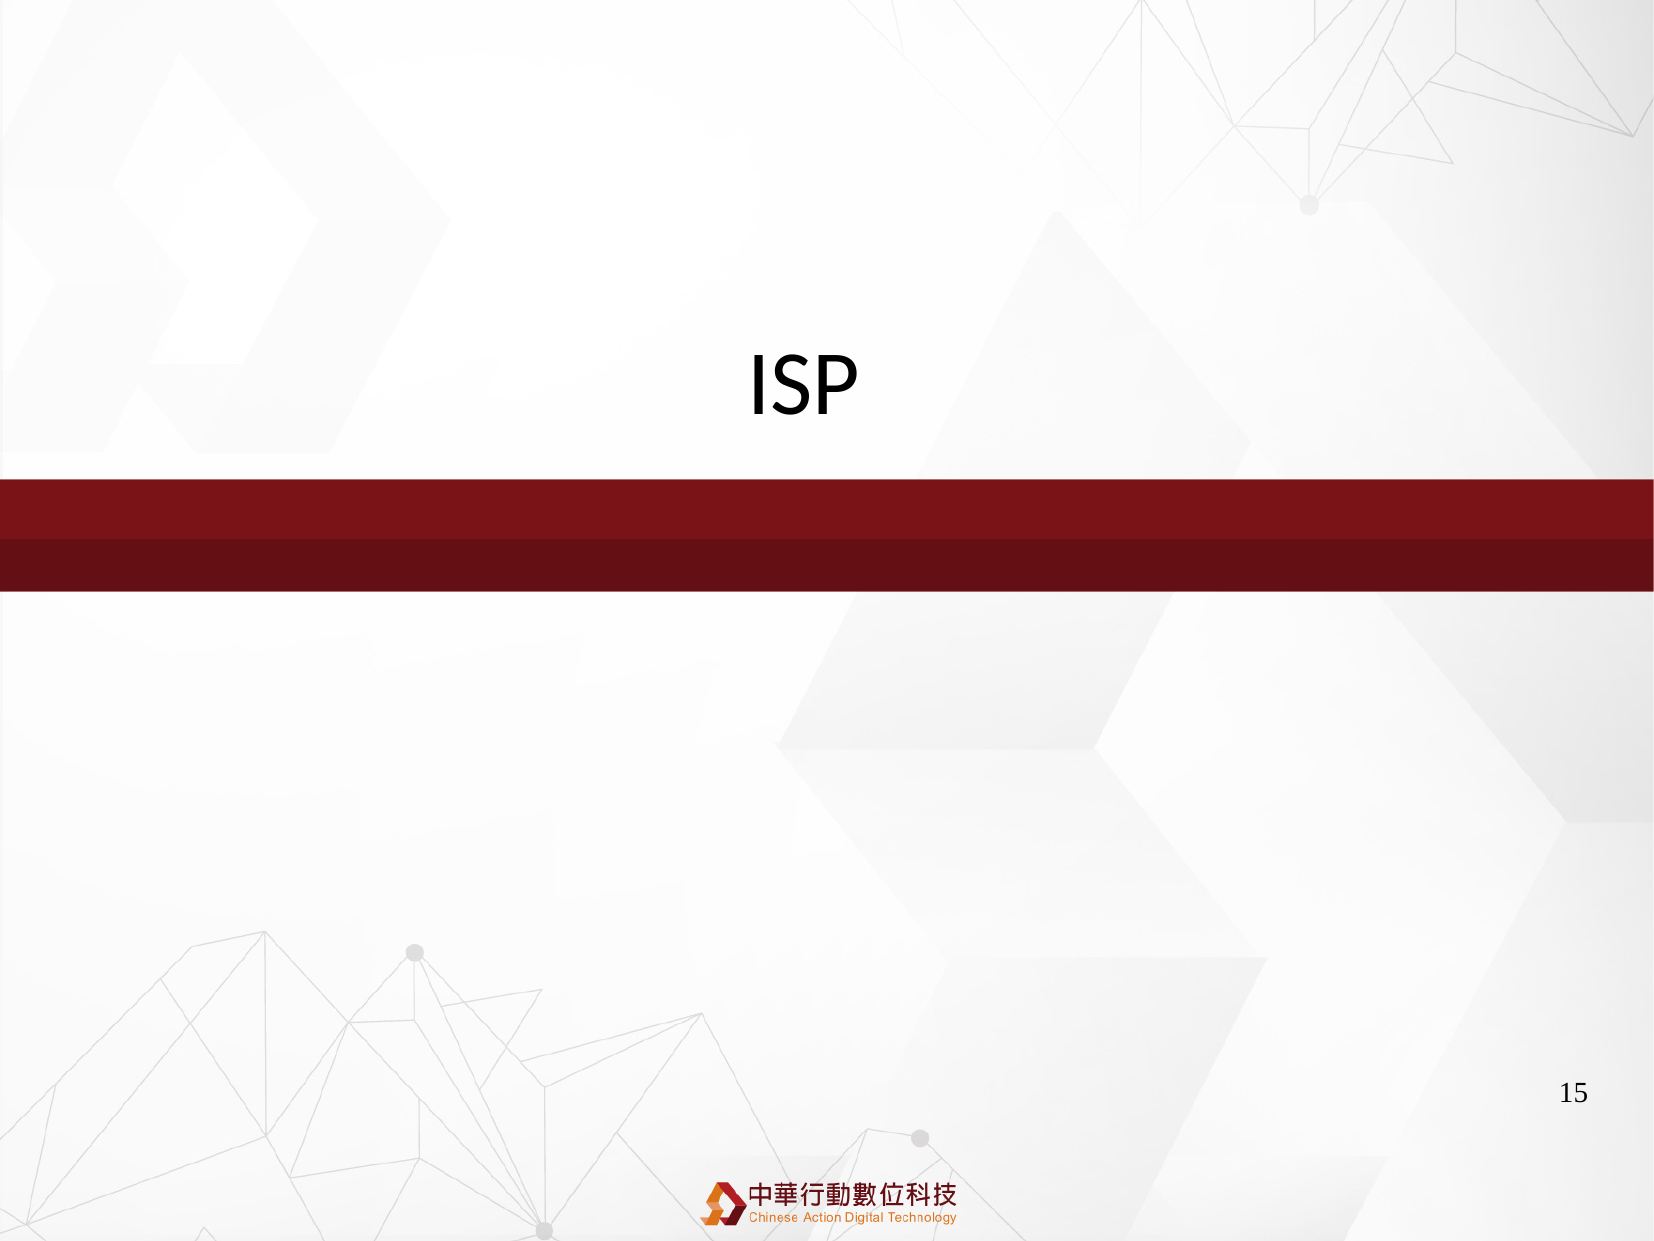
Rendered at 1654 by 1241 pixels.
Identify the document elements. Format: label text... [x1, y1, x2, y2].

title ISP [60, 287, 1549, 496]
picture [0, 0, 1654, 1241]
